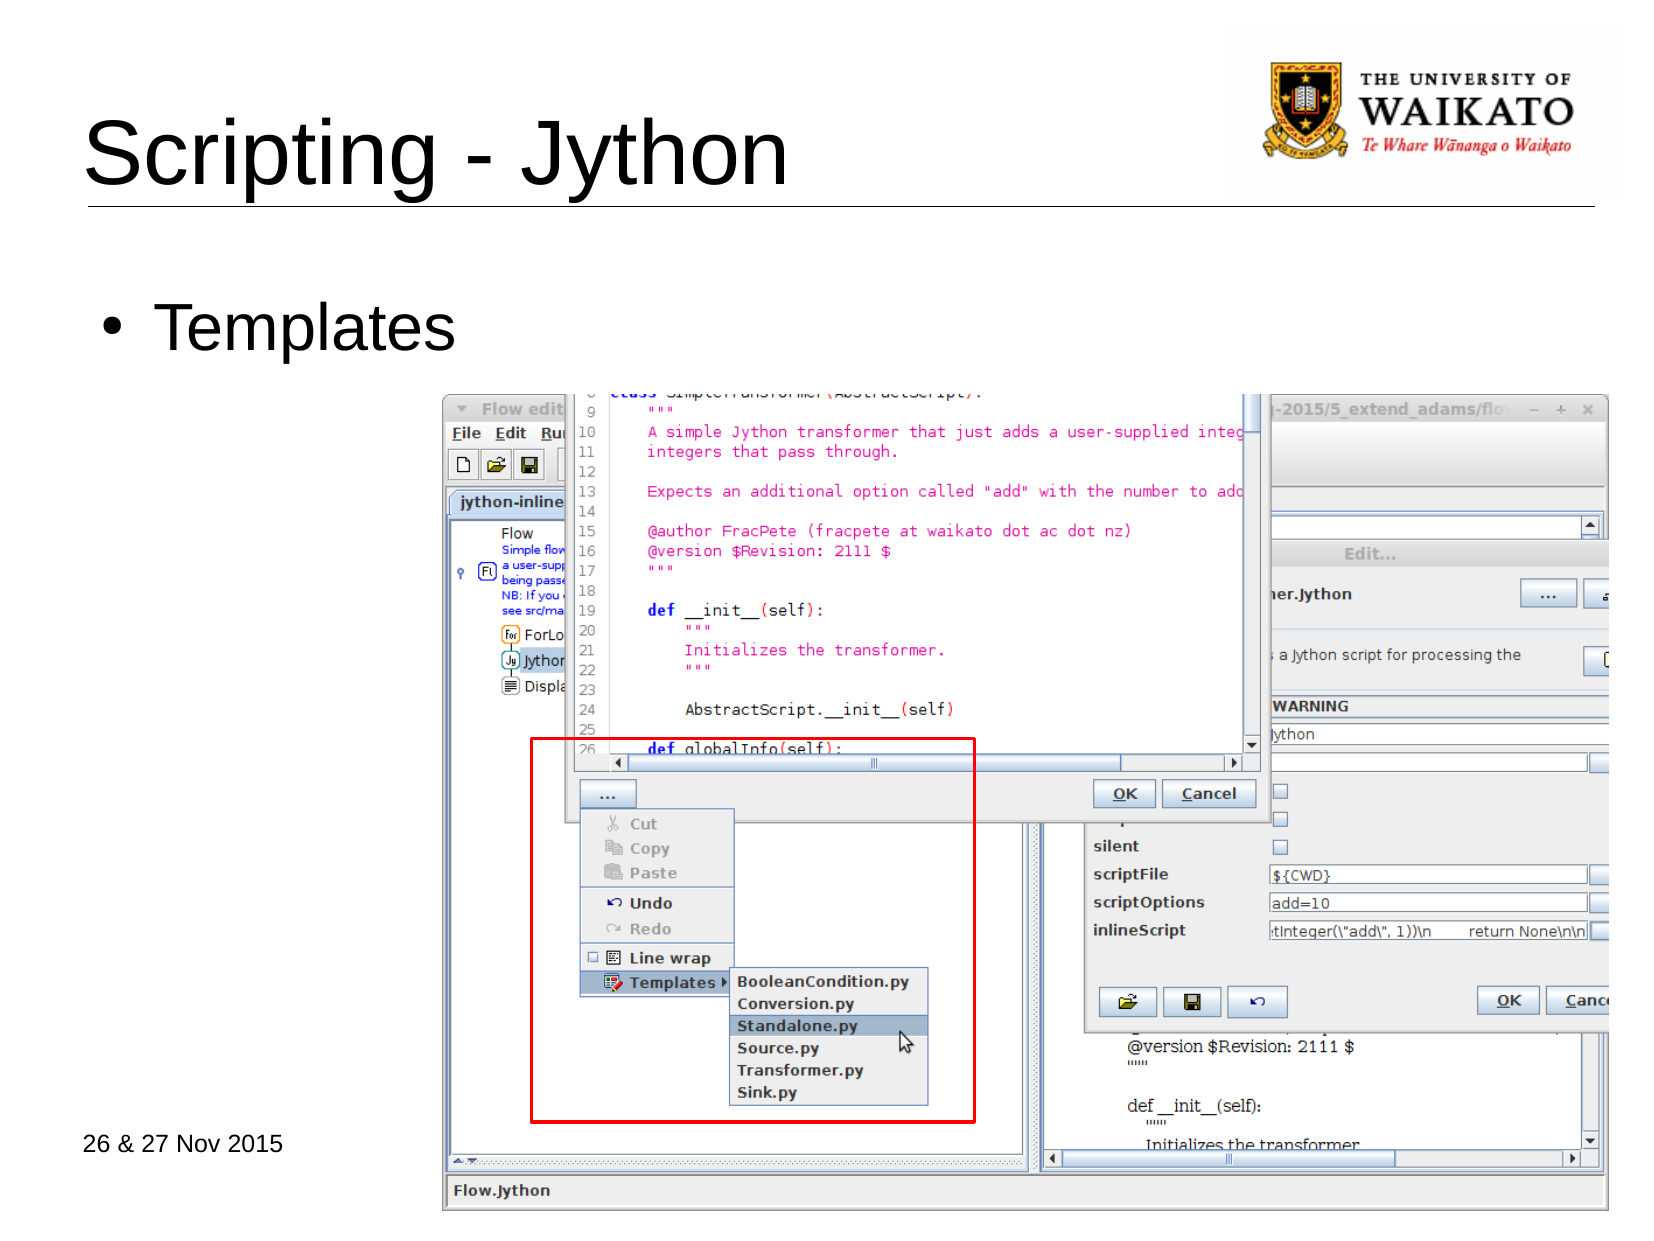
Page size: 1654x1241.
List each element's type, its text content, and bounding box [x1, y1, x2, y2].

title Scripting - Jython [82, 49, 1571, 257]
picture [1228, 24, 1619, 201]
list Templates [82, 290, 1571, 1010]
picture [442, 394, 1609, 1211]
